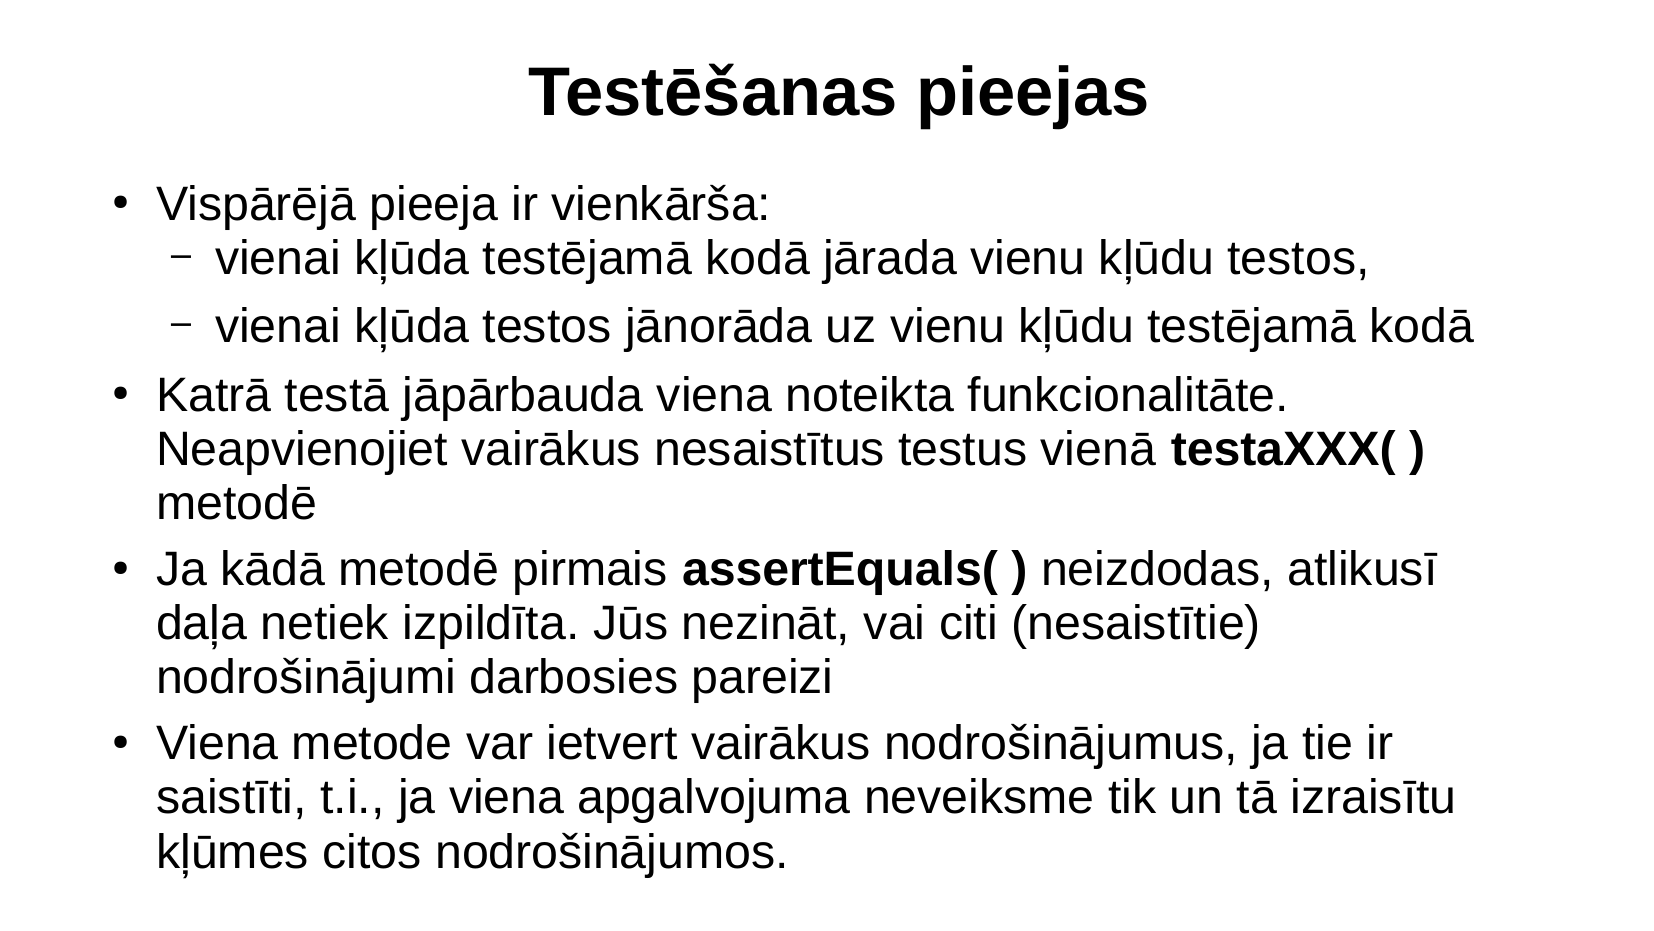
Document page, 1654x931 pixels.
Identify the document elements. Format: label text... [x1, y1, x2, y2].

list Vispārējā pieeja ir vienkārša: vienai kļūda testējamā kodā jārada vienu kļūdu testos, vienai kļūda testos jānorāda uz vienu kļūdu testējamā kodā Katrā testā jāpārbauda viena noteikta funkcionalitāte. Neapvienojiet vairākus nesaistītus testus vienā testaXXX( ) metodē Ja kādā metodē pirmais assertEquals( ) neizdodas, atlikusī daļa netiek izpildīta. Jūs nezināt, vai citi (nesaistītie) nodrošinājumi darbosies pareizi Viena metode var ietvert vairākus nodrošinājumus, ja tie ir saistīti, t.i., ja viena apgalvojuma neveiksme tik un tā izraisītu kļūmes citos nodrošinājumos. [82, 168, 1538, 889]
title Testēšanas pieejas [82, 37, 1571, 147]
